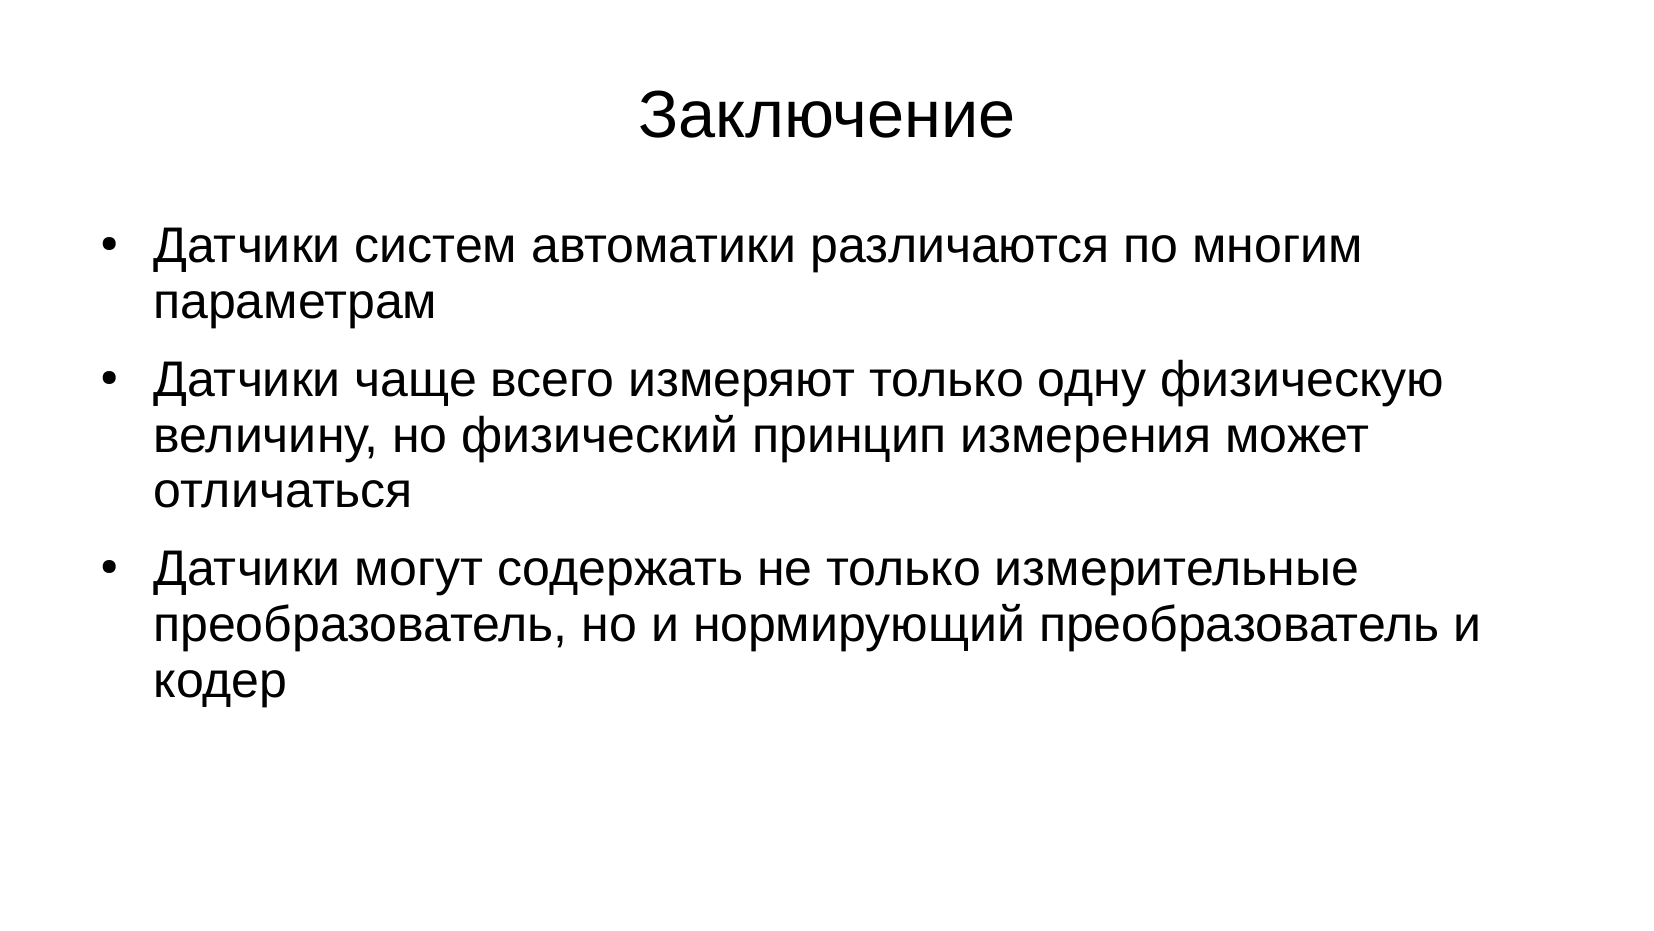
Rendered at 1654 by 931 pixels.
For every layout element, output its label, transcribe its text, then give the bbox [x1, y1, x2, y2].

list Датчики систем автоматики различаются по многим параметрам Датчики чаще всего измеряют только одну физическую величину, но физический принцип измерения может отличаться Датчики могут содержать не только измерительные преобразователь, но и нормирующий преобразователь и кодер [82, 217, 1571, 857]
title Заключение [82, 37, 1571, 193]
